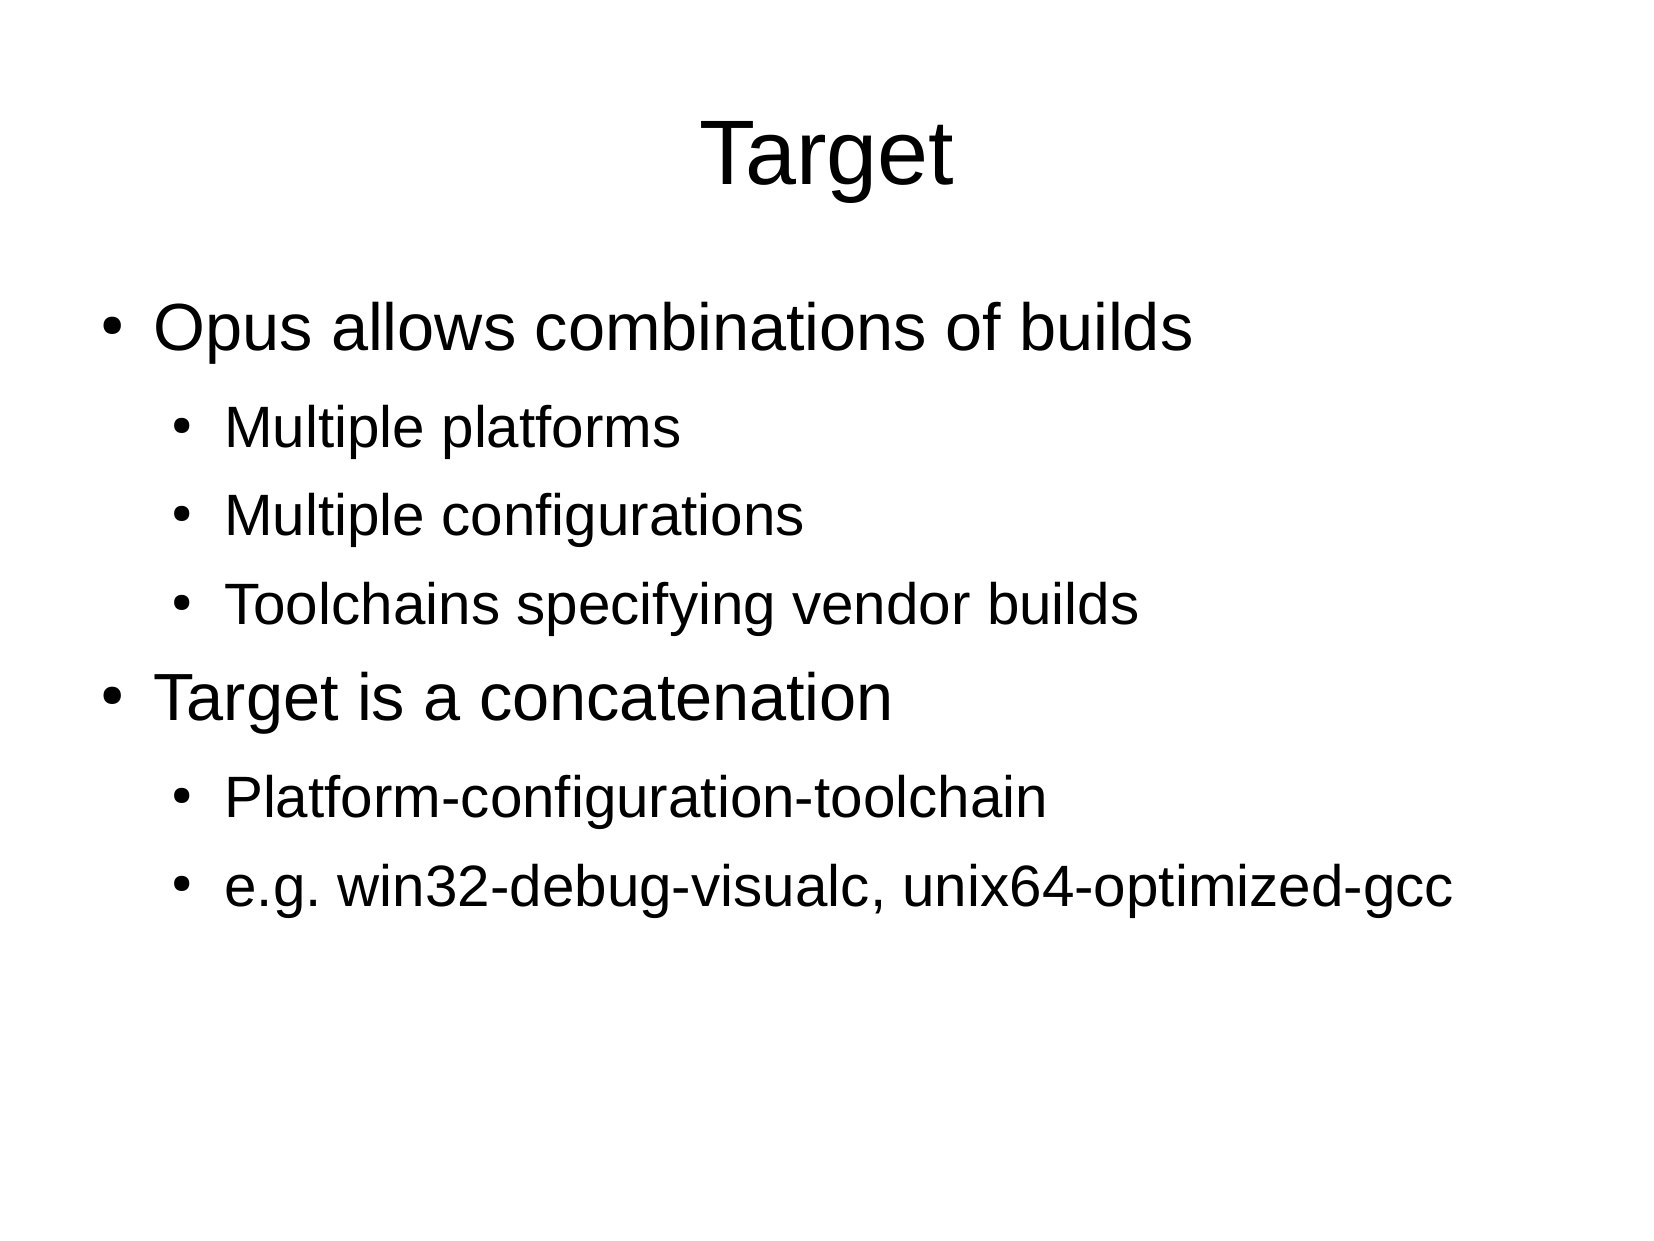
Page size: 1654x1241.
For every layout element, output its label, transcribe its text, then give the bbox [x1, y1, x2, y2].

title Target [82, 49, 1571, 257]
list Opus allows combinations of builds Multiple platforms Multiple configurations Toolchains specifying vendor builds Target is a concatenation Platform-configuration-toolchain e.g. win32-debug-visualc, unix64-optimized-gcc [82, 290, 1571, 1109]
